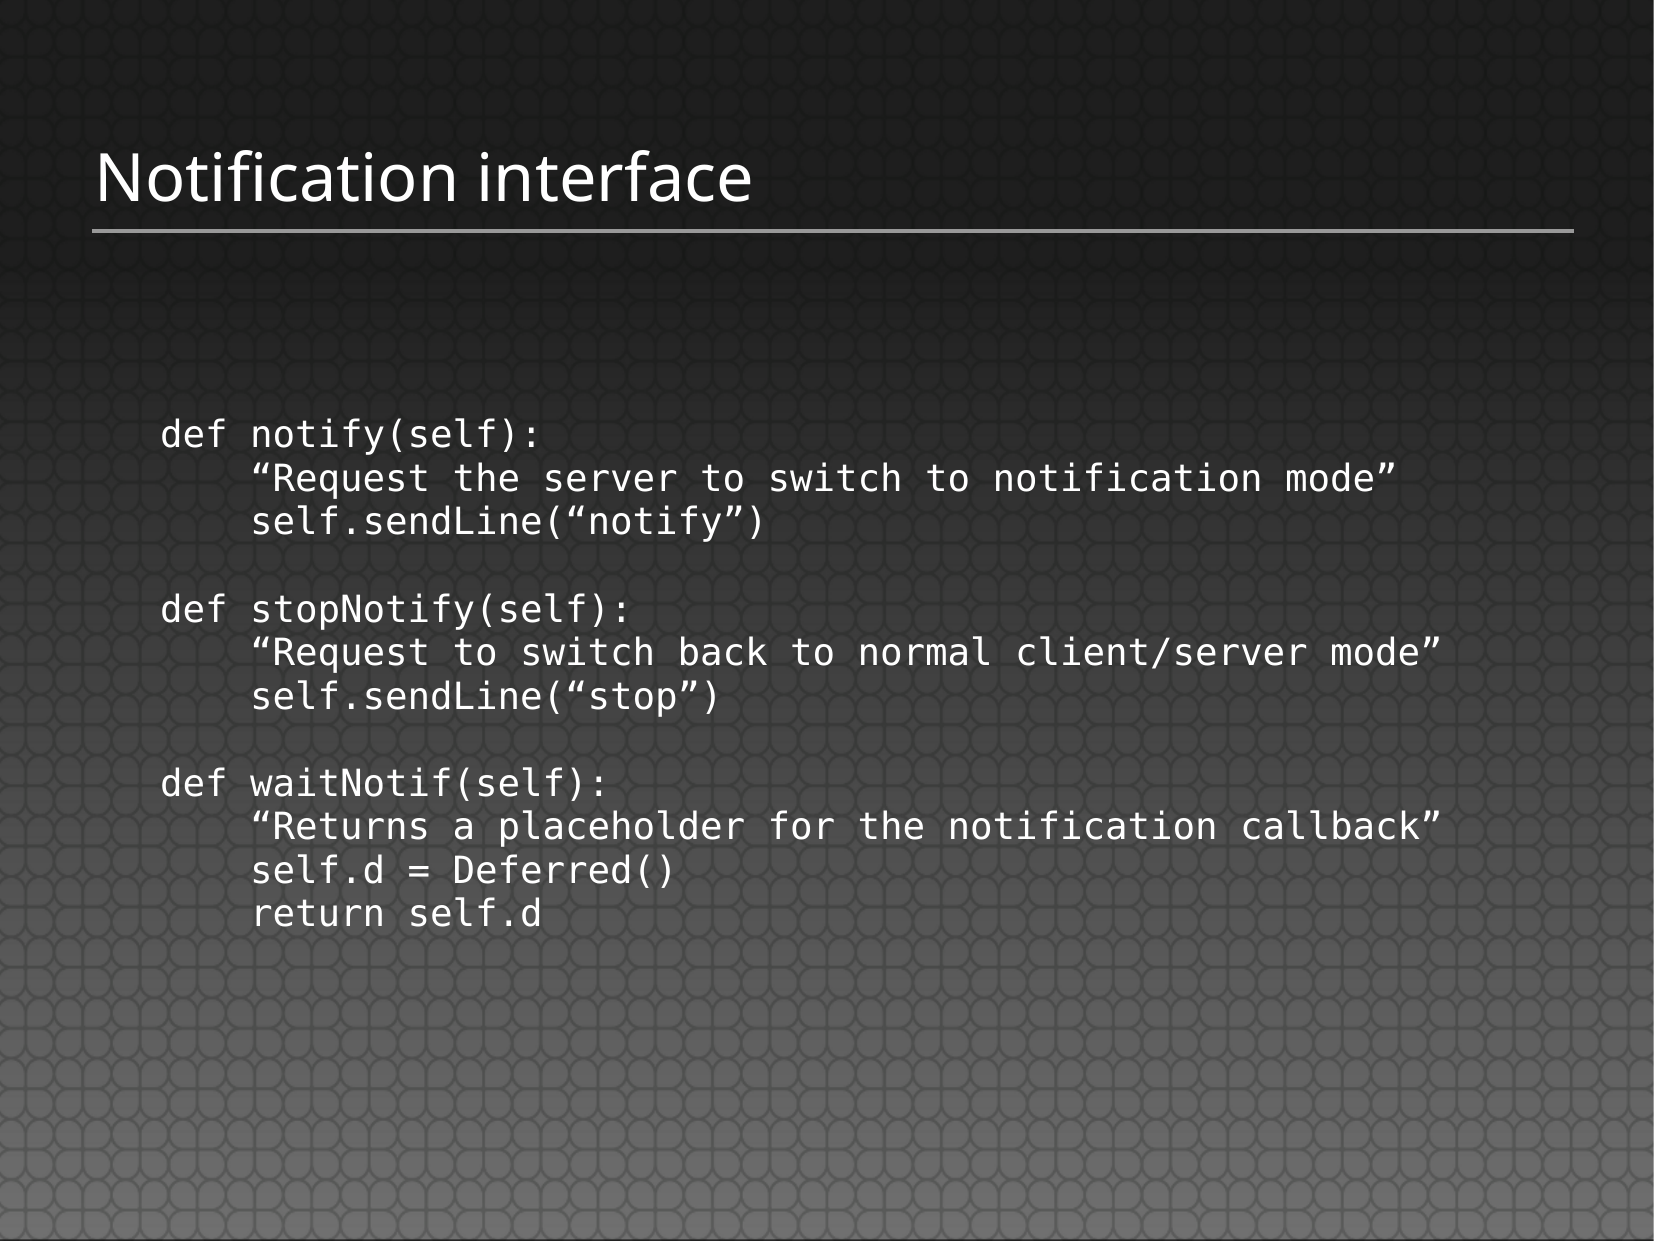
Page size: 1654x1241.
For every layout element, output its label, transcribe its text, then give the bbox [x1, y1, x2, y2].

picture [0, 0, 1654, 1241]
title Notification interface [94, 100, 1426, 248]
title self.sendLine(“notify”) self.sendLine(“stop”) self.d = Deferred() return self.d [70, 248, 1592, 1014]
